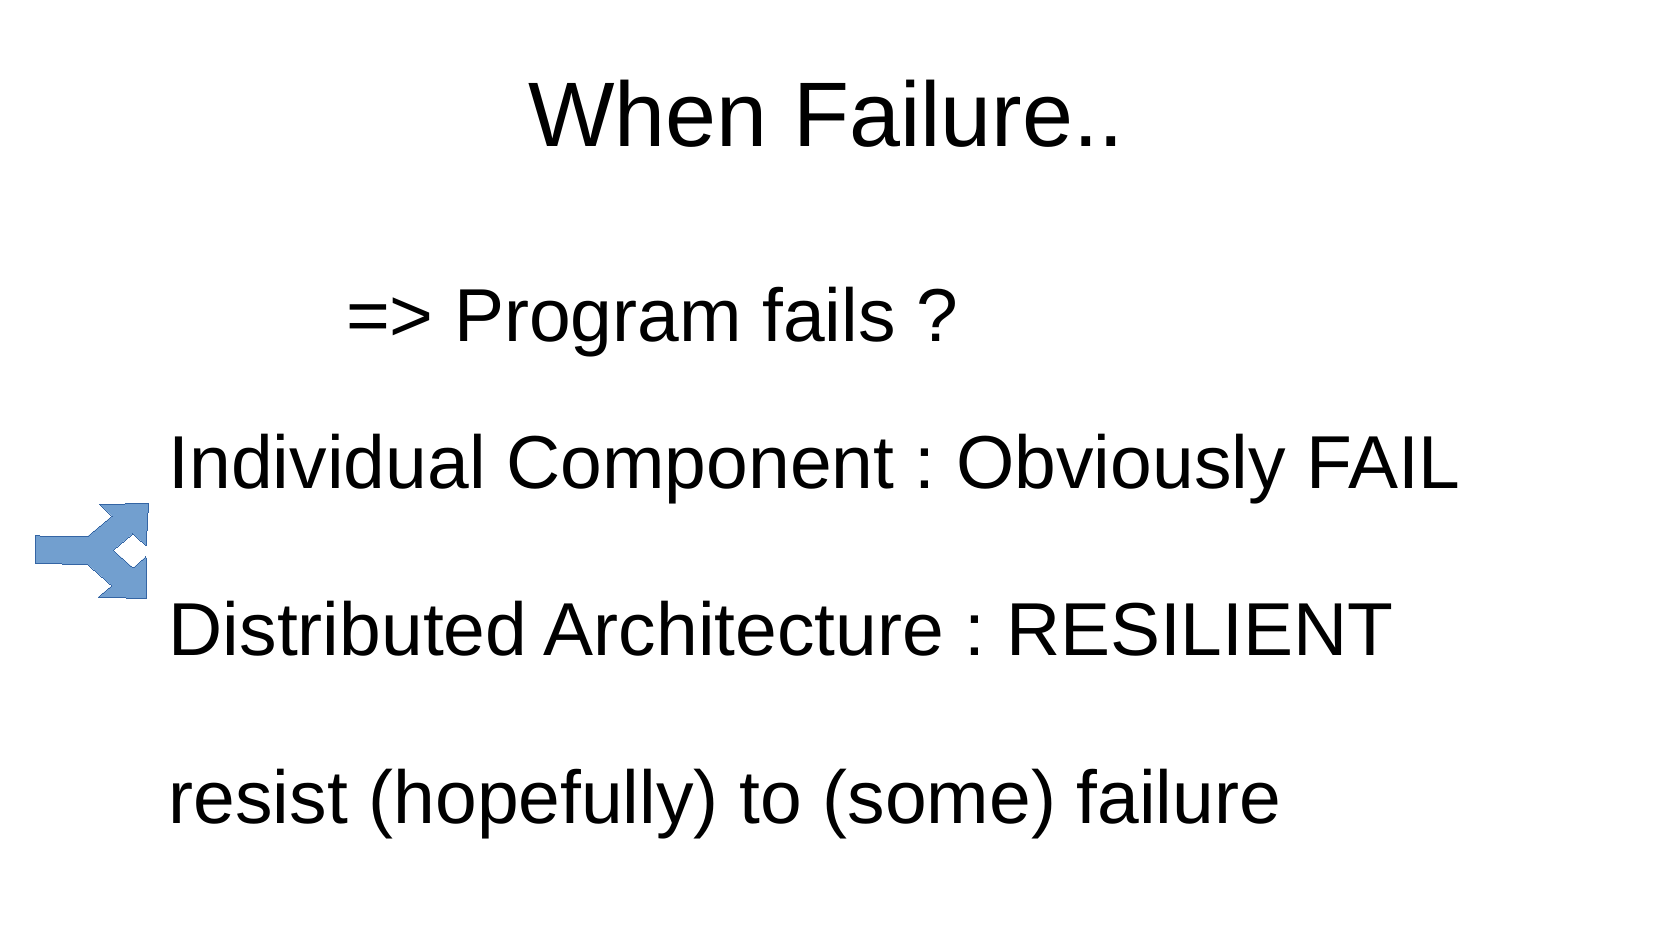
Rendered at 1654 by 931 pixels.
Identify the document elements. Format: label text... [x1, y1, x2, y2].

title When Failure.. [82, 37, 1571, 193]
text_box Individual Component : Obviously FAIL [153, 413, 1477, 513]
text_box => Program fails ? [331, 265, 974, 365]
text_box Distributed Architecture : RESILIENT resist (hopefully) to (some) failure [153, 580, 1410, 848]
text_box [35, 503, 149, 599]
